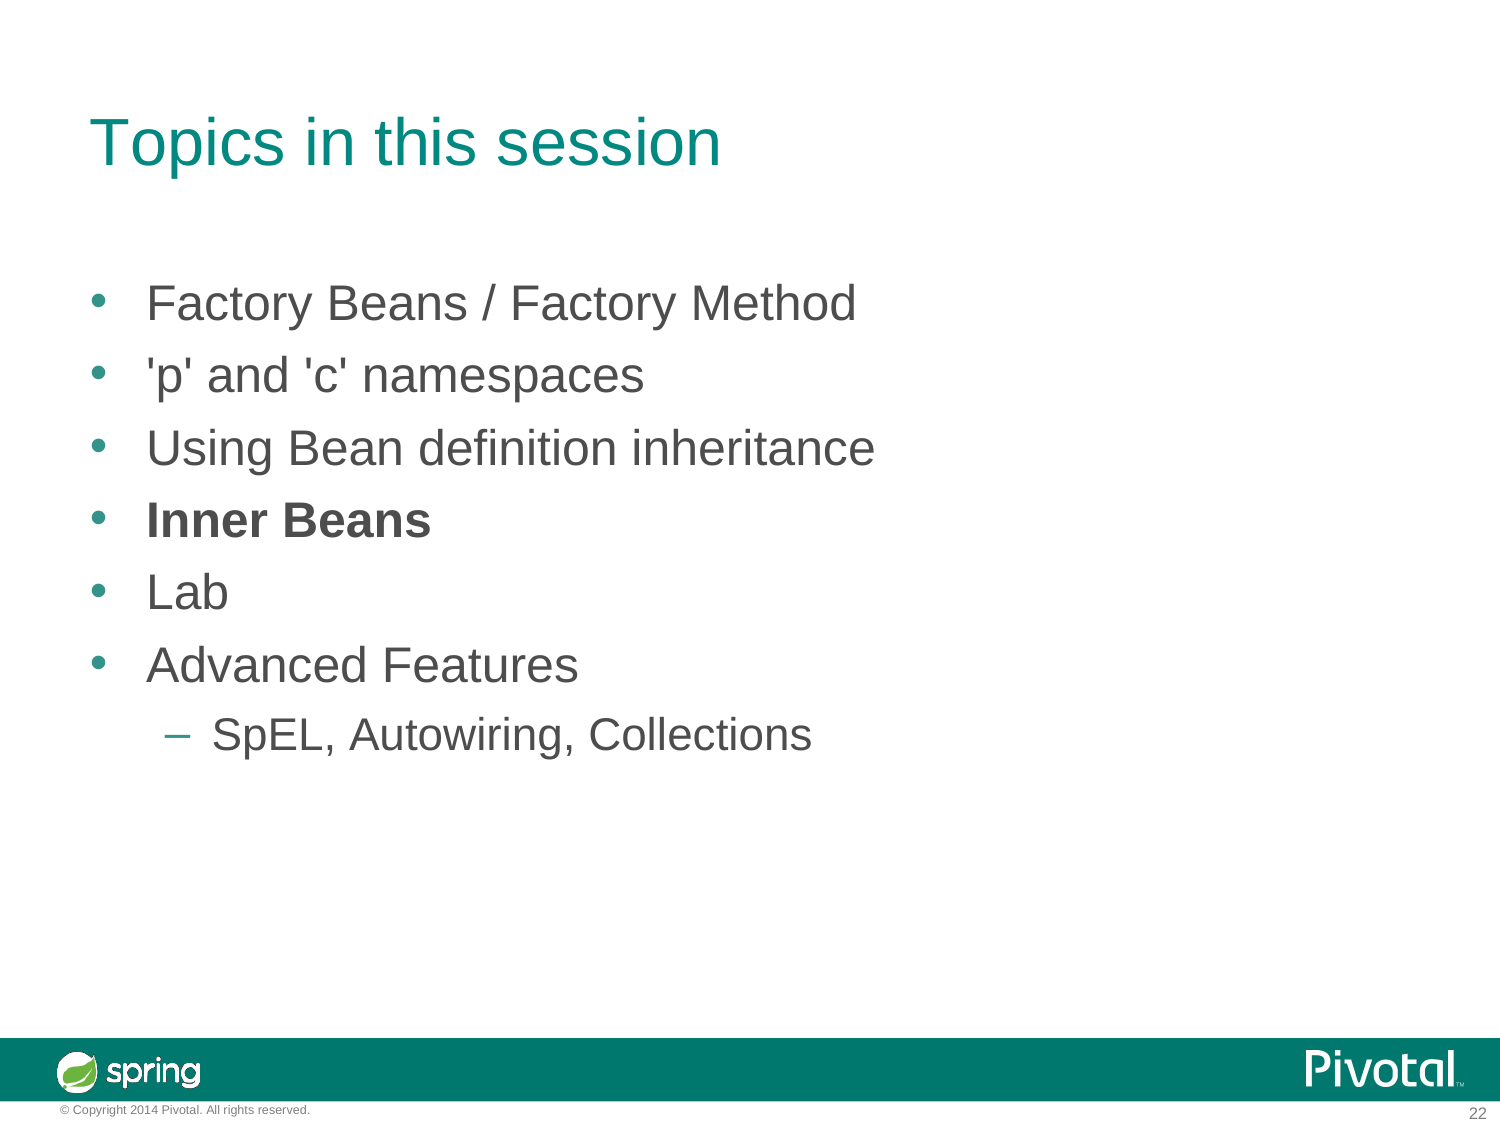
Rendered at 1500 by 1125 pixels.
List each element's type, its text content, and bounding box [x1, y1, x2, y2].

picture [32, 1041, 210, 1103]
title Topics in this session [75, 45, 1426, 233]
picture [1306, 1050, 1464, 1087]
list Factory Beans / Factory Method 'p' and 'c' namespaces Using Bean definition inheritance Inner Beans Lab Advanced Features SpEL, Autowiring, Collections [75, 262, 1426, 768]
